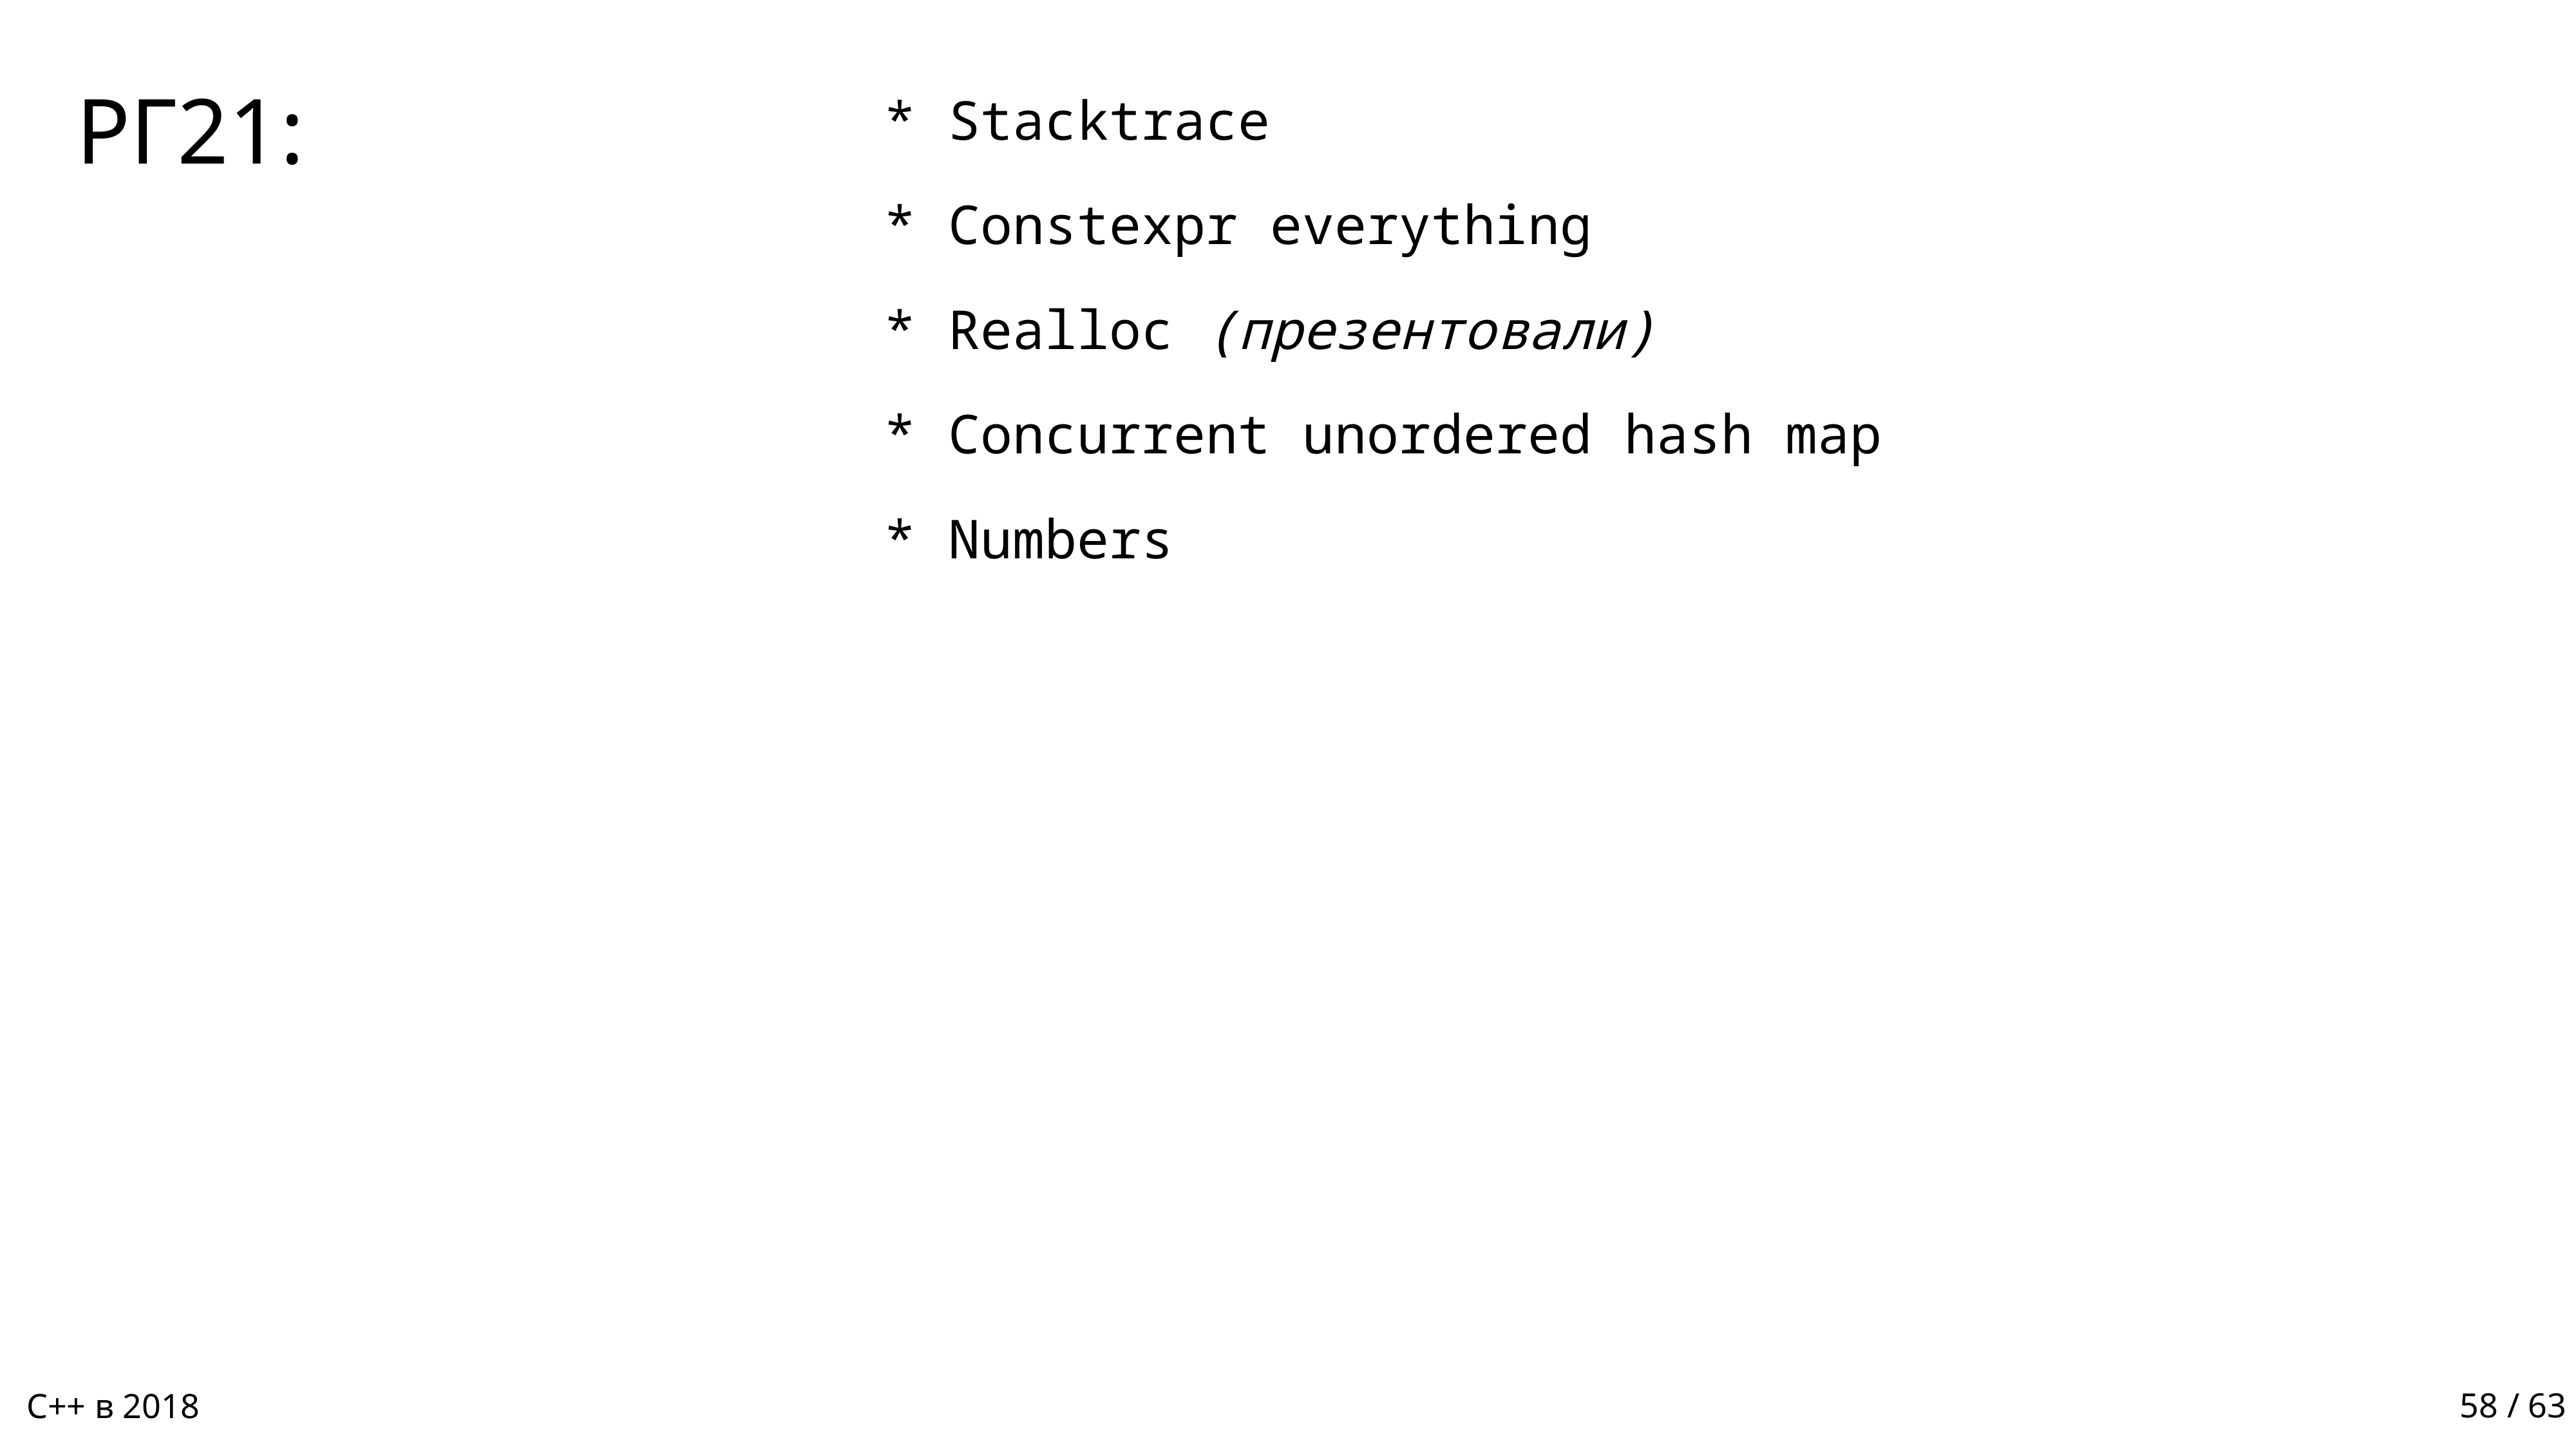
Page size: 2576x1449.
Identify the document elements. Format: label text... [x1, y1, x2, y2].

list * Stacktrace * Constexpr everything * Realloc (презентовали) * Concurrent unordered hash map * Numbers [875, 81, 2460, 1249]
title РГ21: [66, 81, 802, 486]
list C++ в 2018 [17, 1376, 1114, 1431]
list <number> / 63 [1479, 1376, 2576, 1431]
